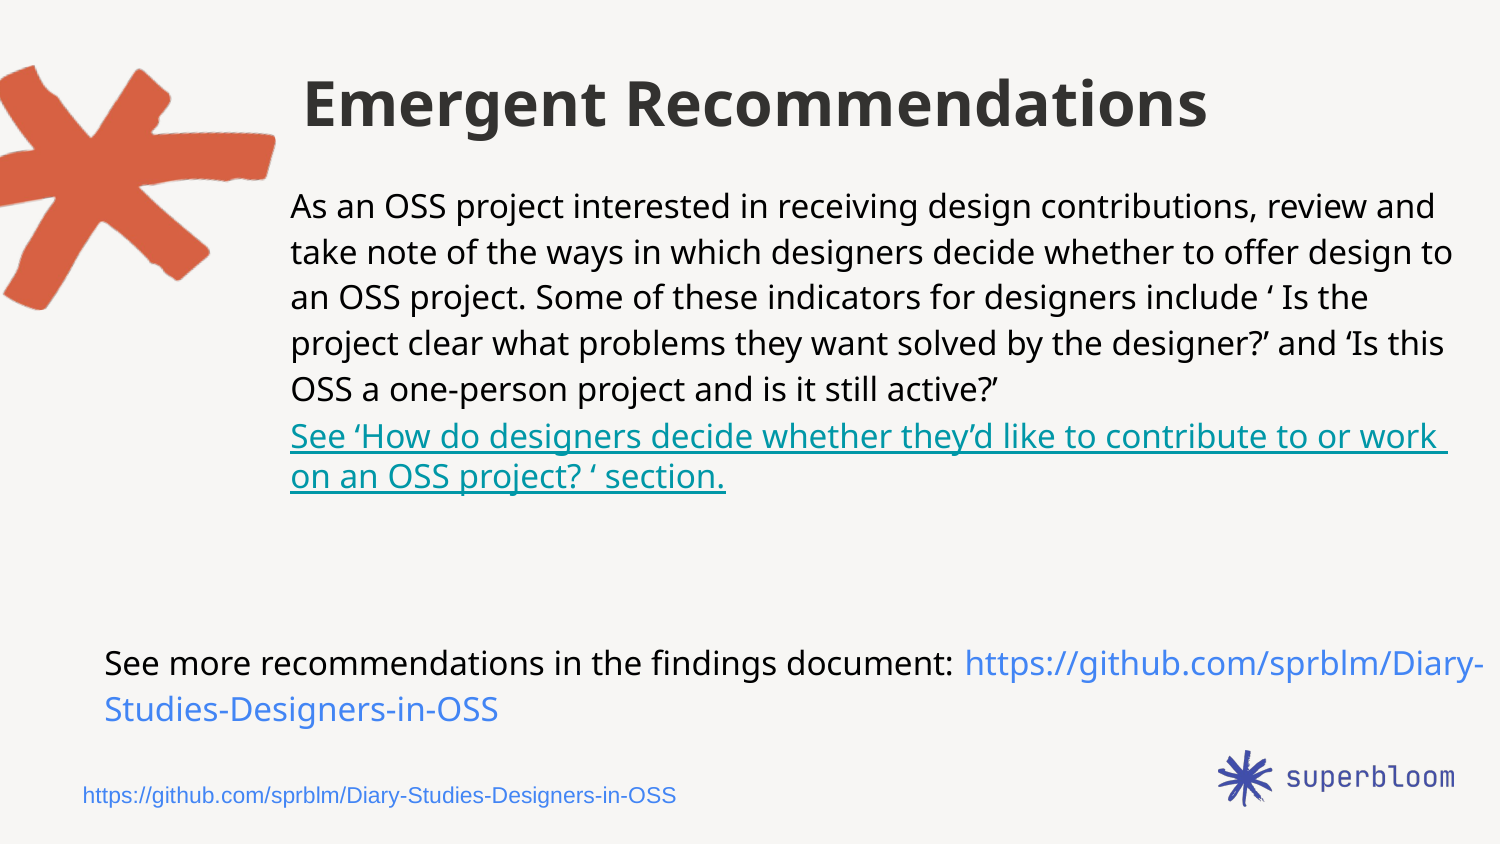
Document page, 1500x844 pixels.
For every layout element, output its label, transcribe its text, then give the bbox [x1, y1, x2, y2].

text_box As an OSS project interested in receiving design contributions, review and take note of the ways in which designers decide whether to offer design to an OSS project. Some of these indicators for designers include ‘ Is the project clear what problems they want solved by the designer?’ and ‘Is this OSS a one-person project and is it still active?’ See ‘How do designers decide whether they’d like to contribute to or work on an OSS project? ‘ section. [275, 163, 1475, 476]
picture [0, 28, 279, 316]
text_box https://github.com/sprblm/Diary-Studies-Designers-in-OSS [67, 765, 786, 824]
text_box Emergent Recommendations [287, 48, 1435, 154]
text_box See more recommendations in the findings document: https://github.com/sprblm/Diary-Studies-Designers-in-OSS [89, 621, 1500, 743]
picture [1218, 750, 1454, 807]
